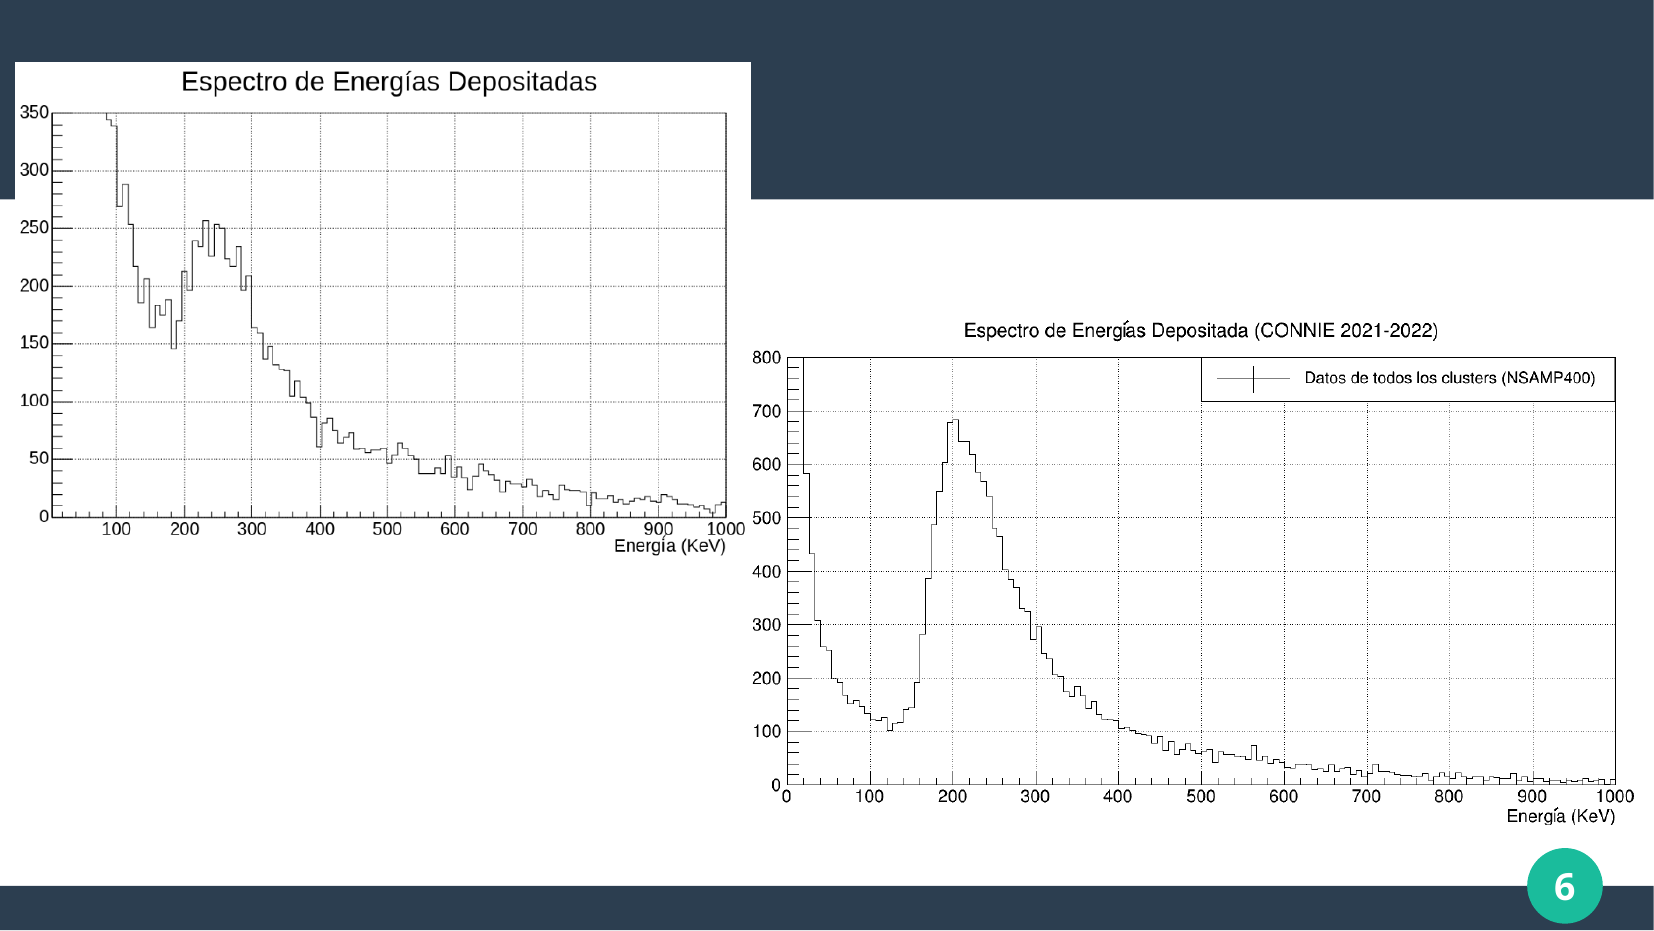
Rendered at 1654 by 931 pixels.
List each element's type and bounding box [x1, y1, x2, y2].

picture [15, 62, 1635, 826]
